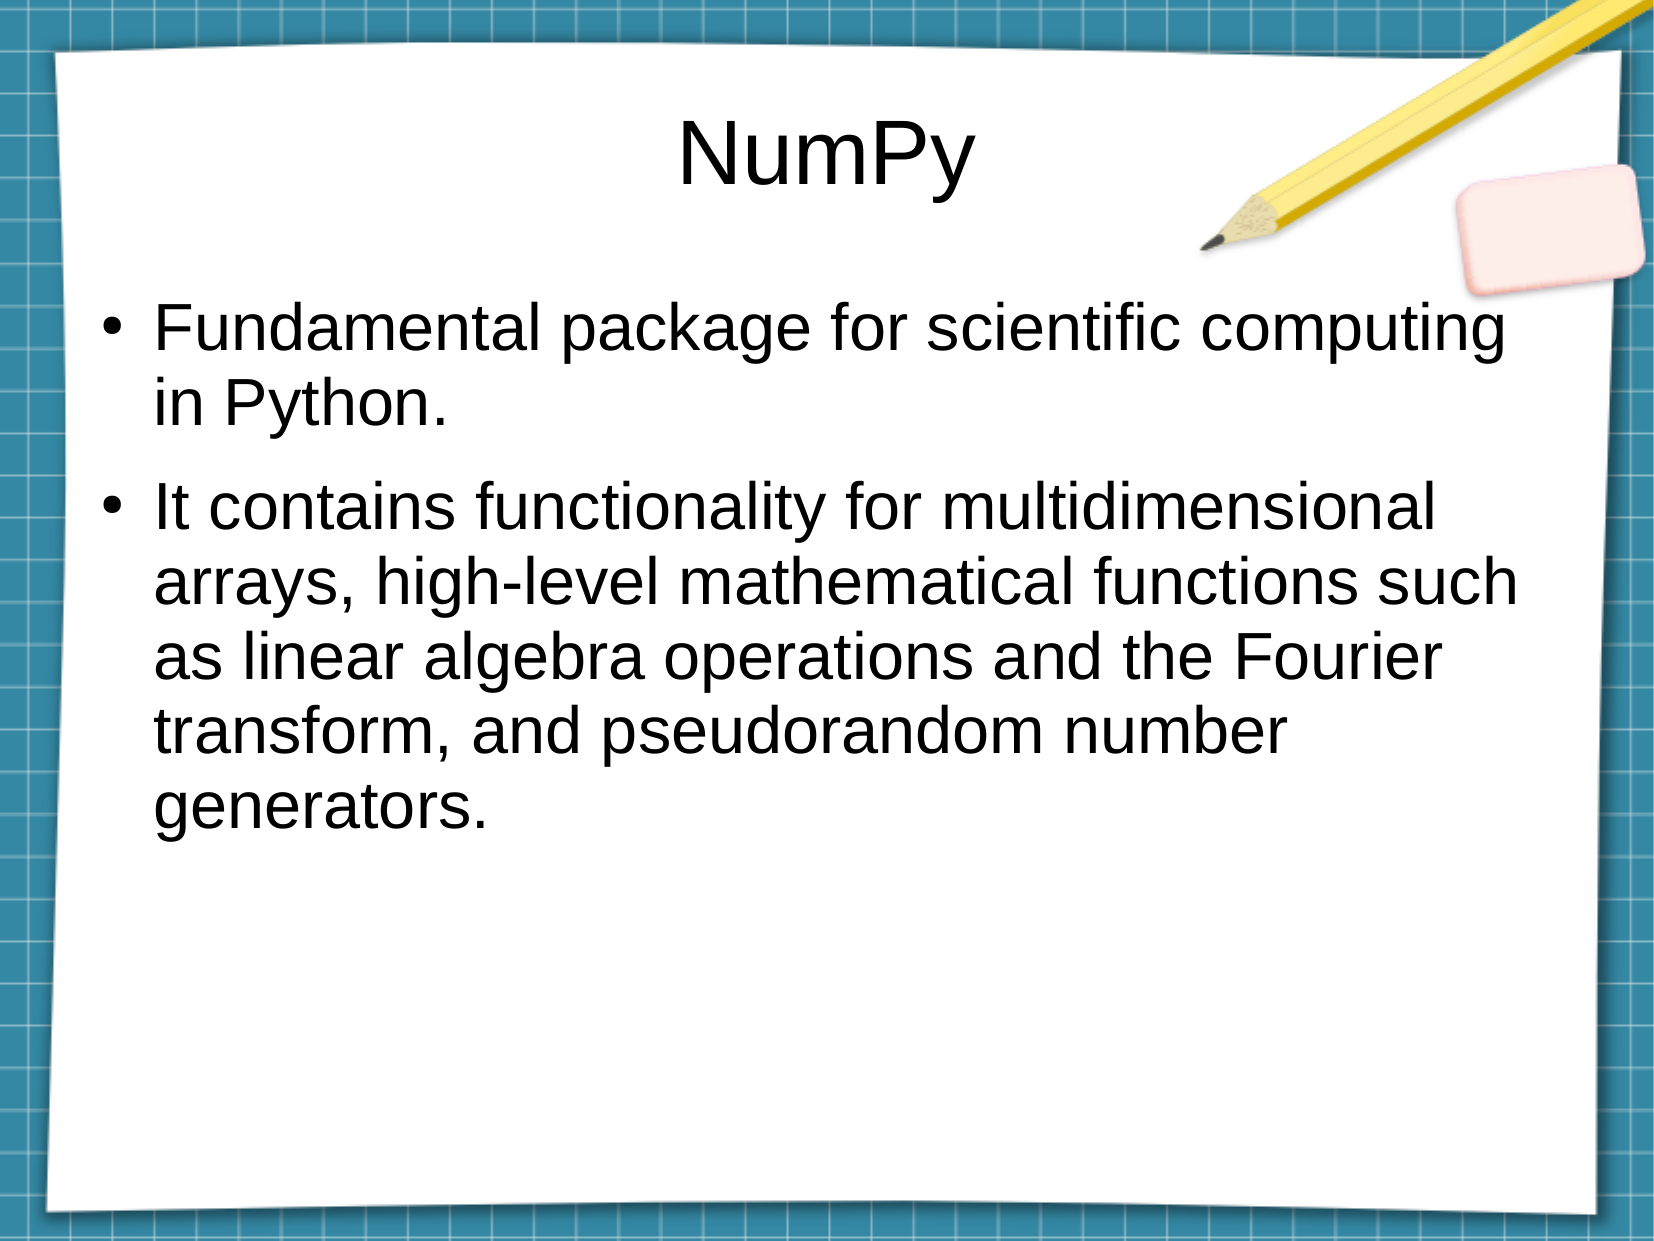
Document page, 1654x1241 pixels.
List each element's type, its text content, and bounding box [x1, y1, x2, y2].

picture [0, 0, 1654, 1241]
list Fundamental package for scientific computing in Python. It contains functionality for multidimensional arrays, high-level mathematical functions such as linear algebra operations and the Fourier transform, and pseudorandom number generators. [82, 290, 1571, 1010]
title NumPy [82, 49, 1571, 257]
